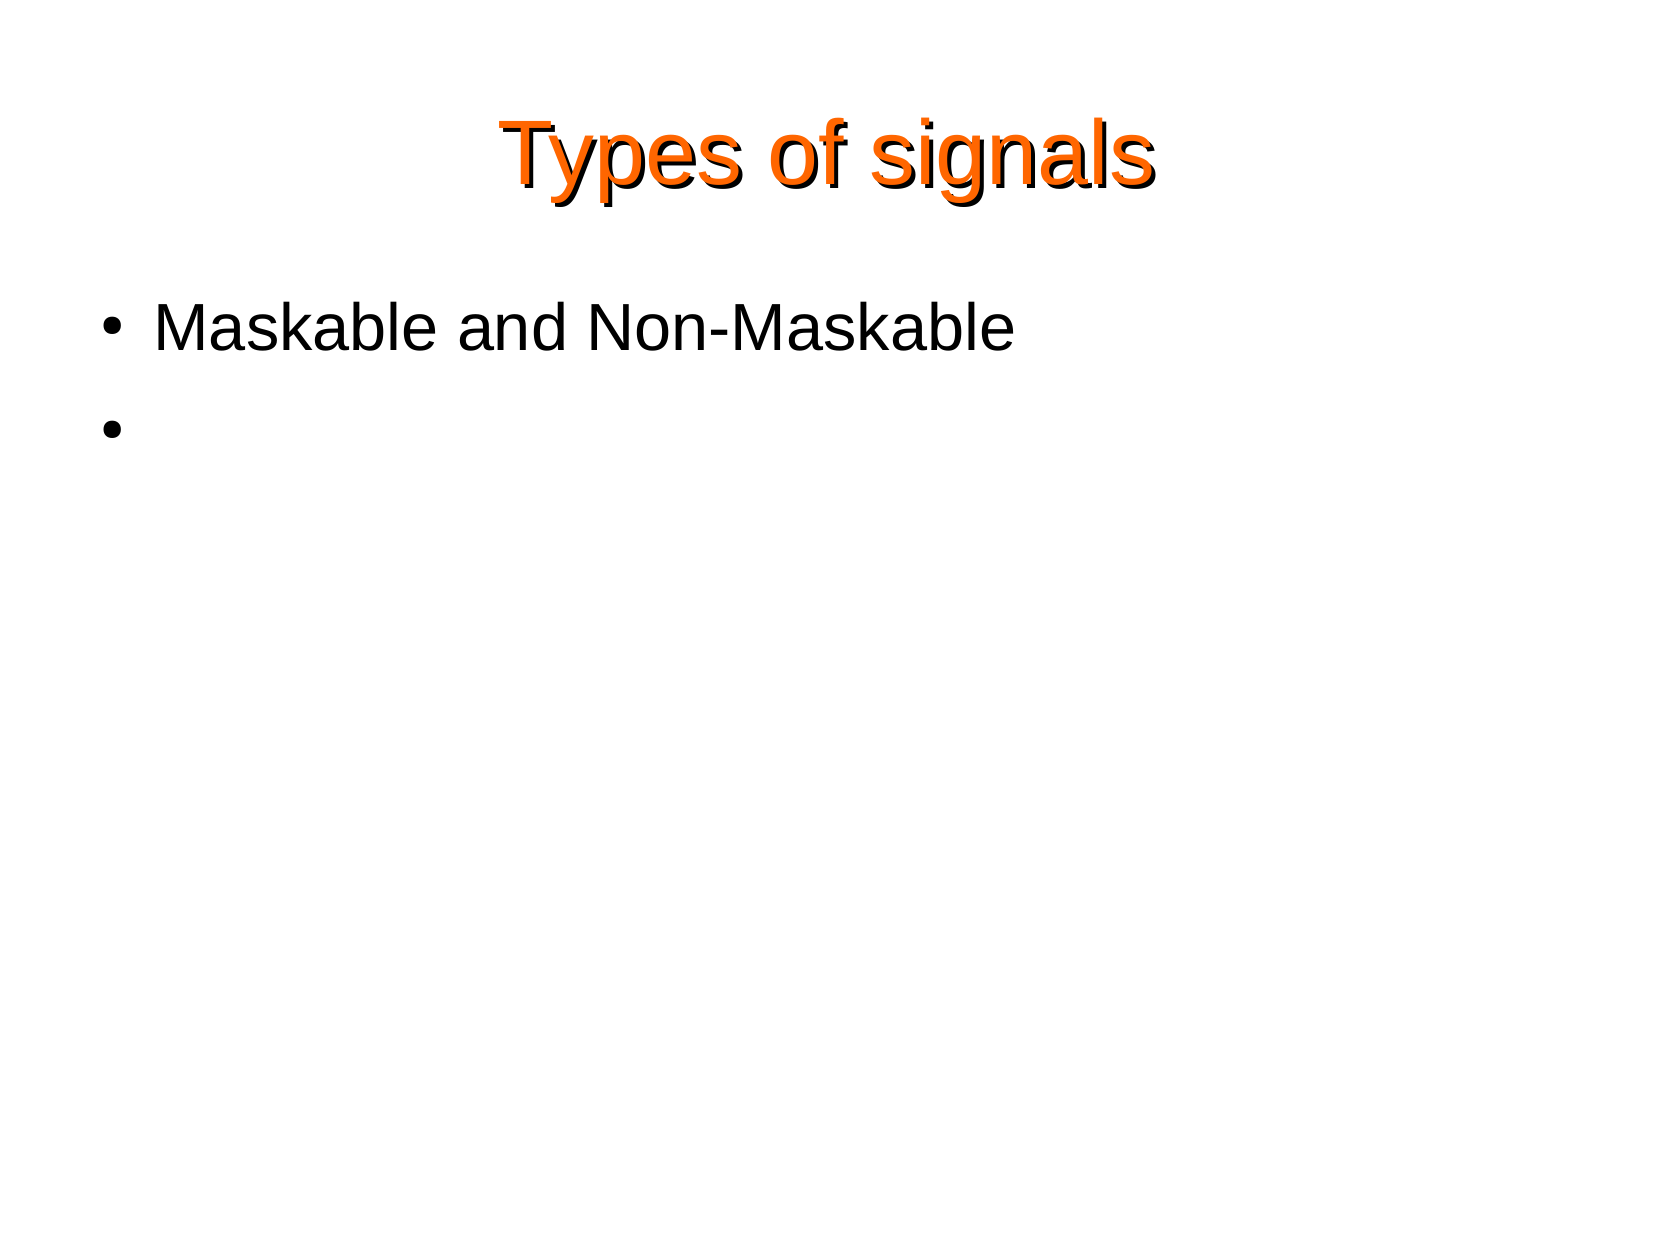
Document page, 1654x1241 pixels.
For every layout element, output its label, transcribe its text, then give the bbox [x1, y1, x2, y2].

list Maskable and Non-Maskable [82, 290, 1571, 1010]
title Types of signals [82, 49, 1571, 257]
